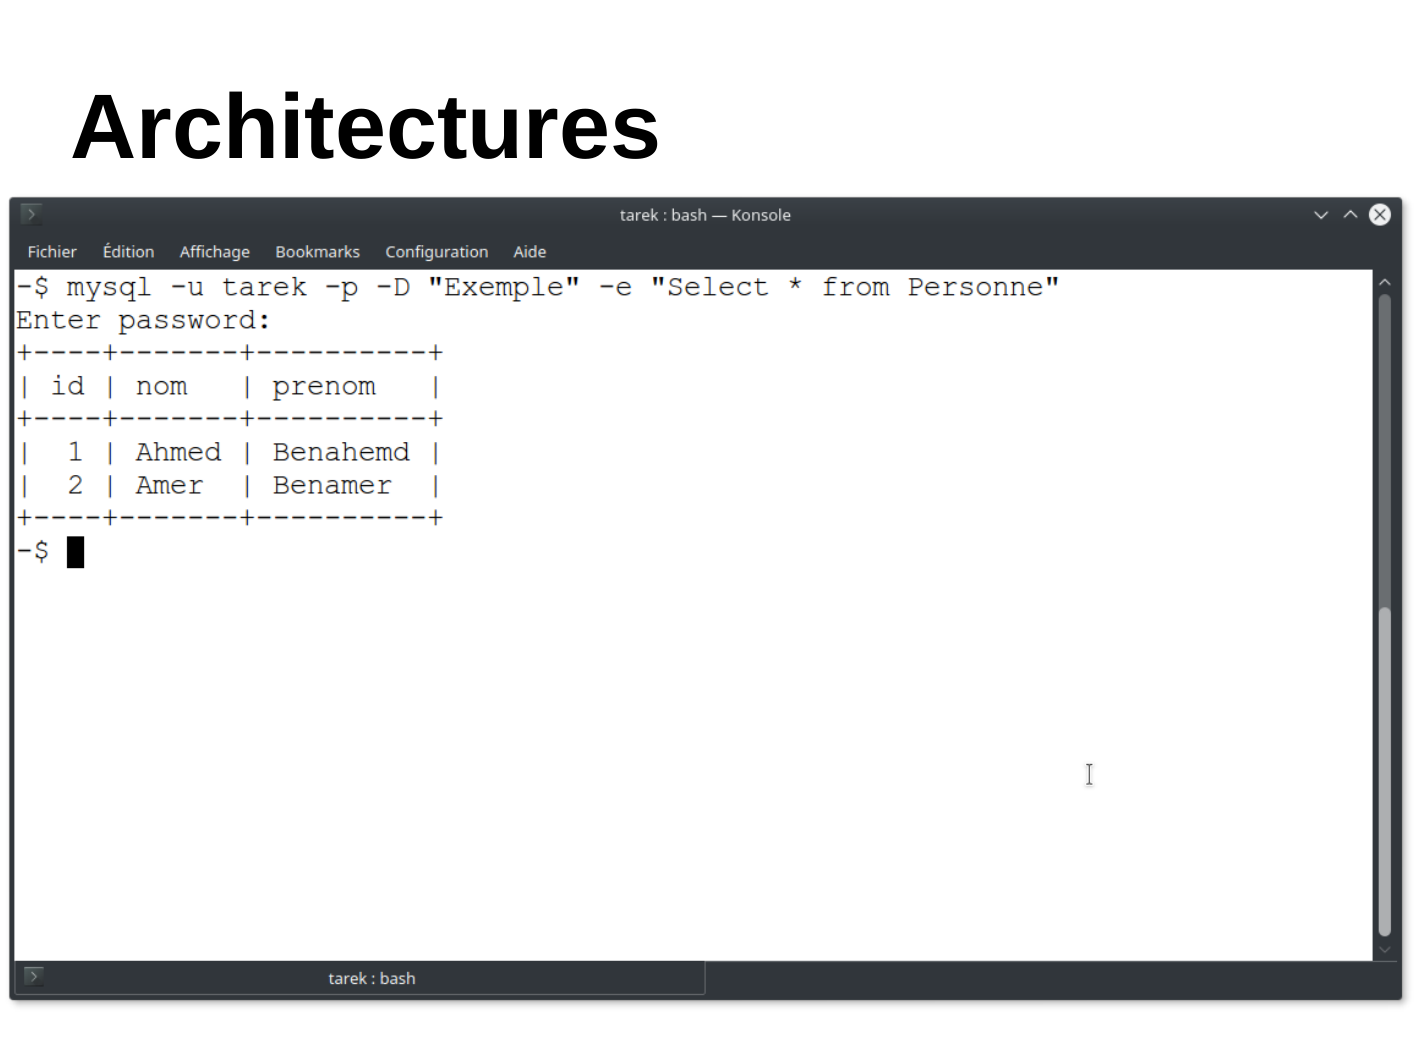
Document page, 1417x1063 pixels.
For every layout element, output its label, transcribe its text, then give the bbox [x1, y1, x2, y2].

title Architectures [70, 42, 1346, 189]
picture [1, 189, 1417, 1016]
